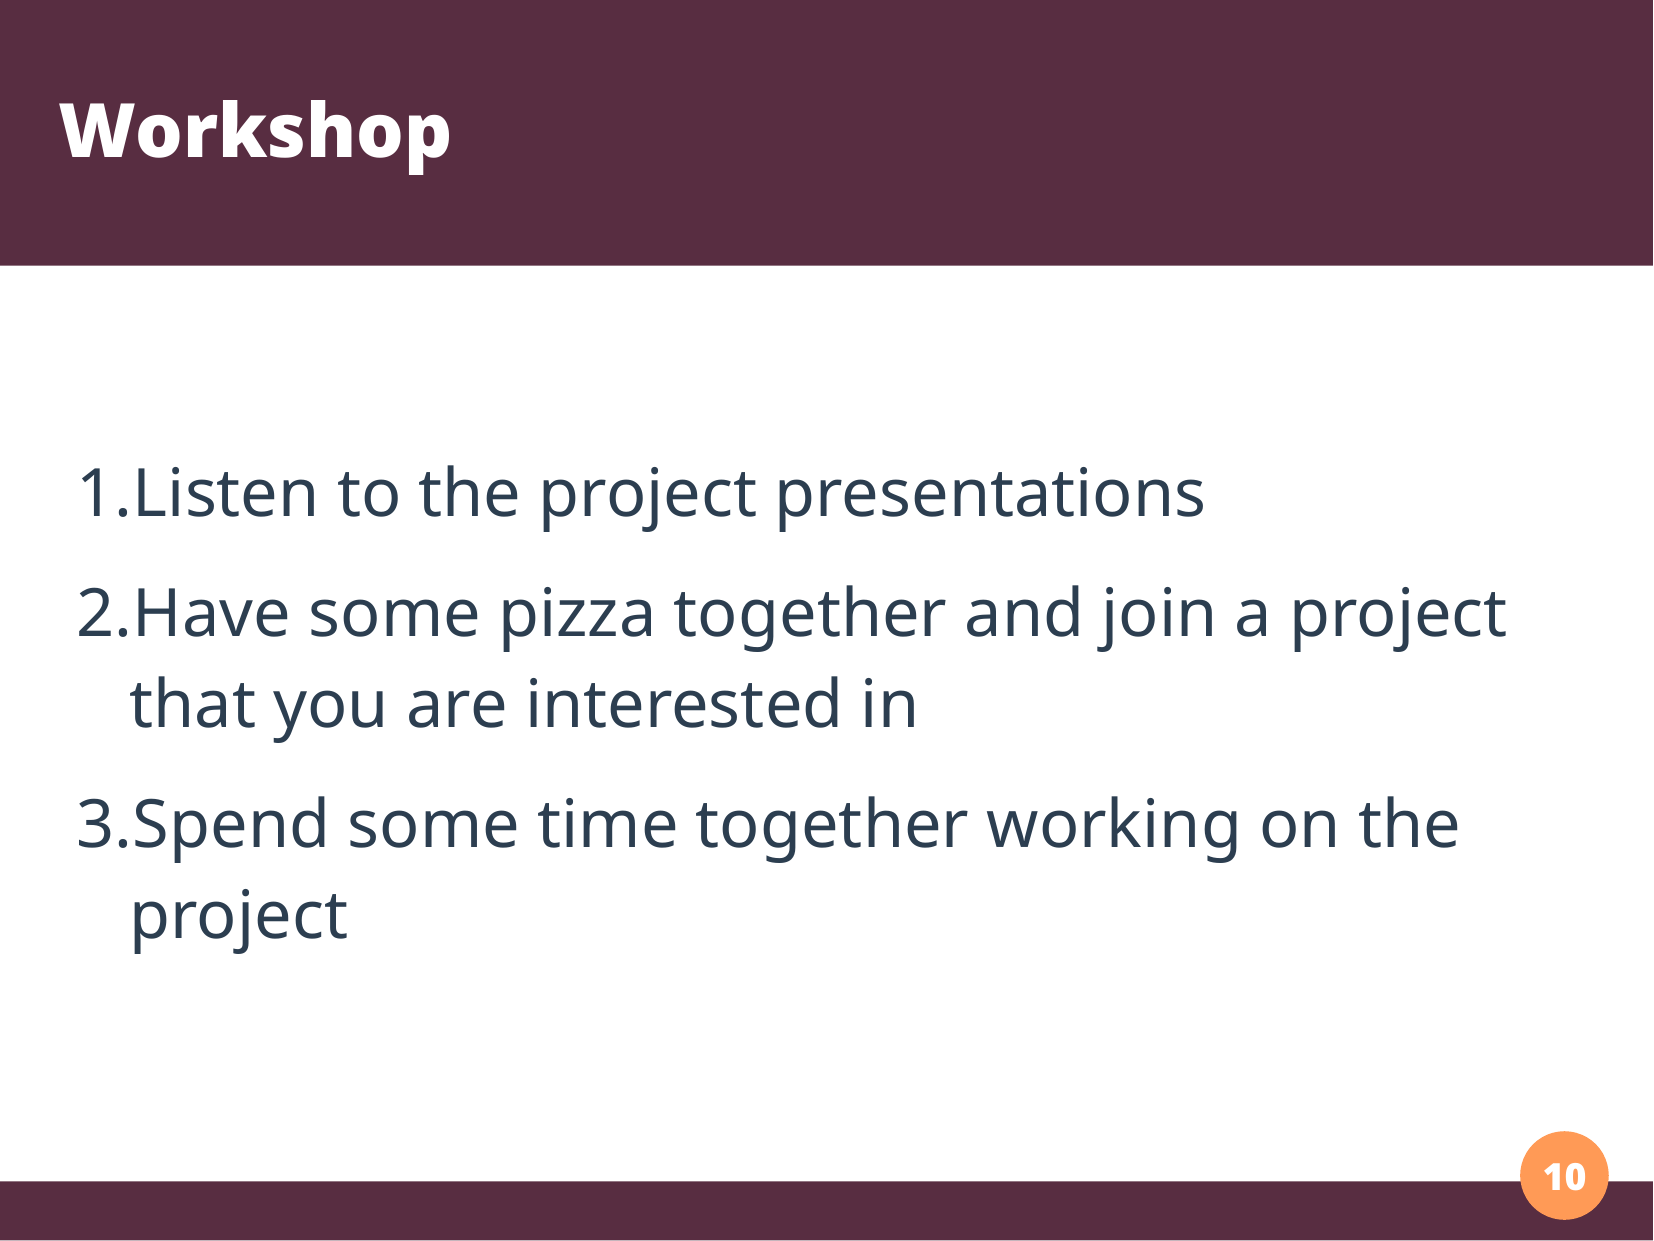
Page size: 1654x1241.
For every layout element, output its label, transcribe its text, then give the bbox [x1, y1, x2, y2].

list Listen to the project presentations Have some pizza together and join a project that you are interested in Spend some time together working on the project [58, 324, 1594, 1152]
title Workshop [58, 49, 1594, 207]
